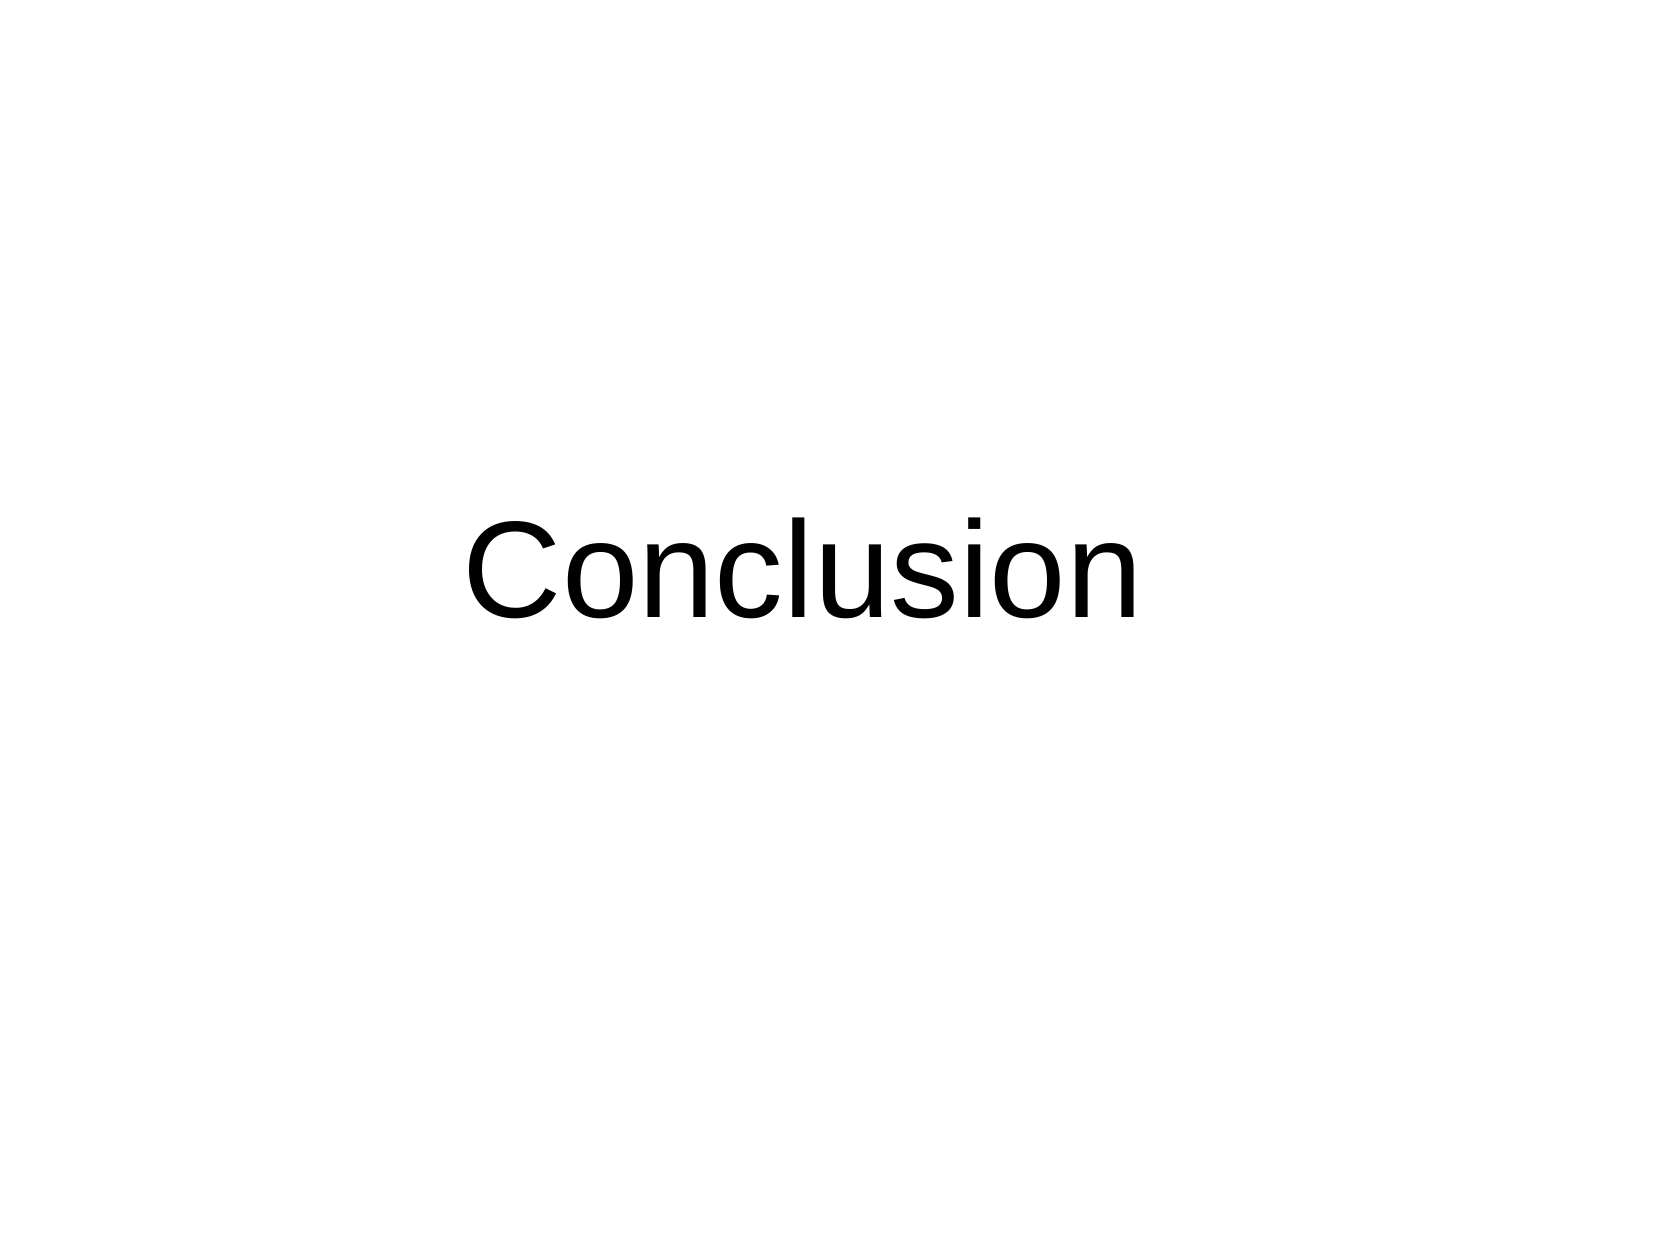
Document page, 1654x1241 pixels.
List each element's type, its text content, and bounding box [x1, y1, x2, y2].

title Conclusion [59, 466, 1548, 674]
